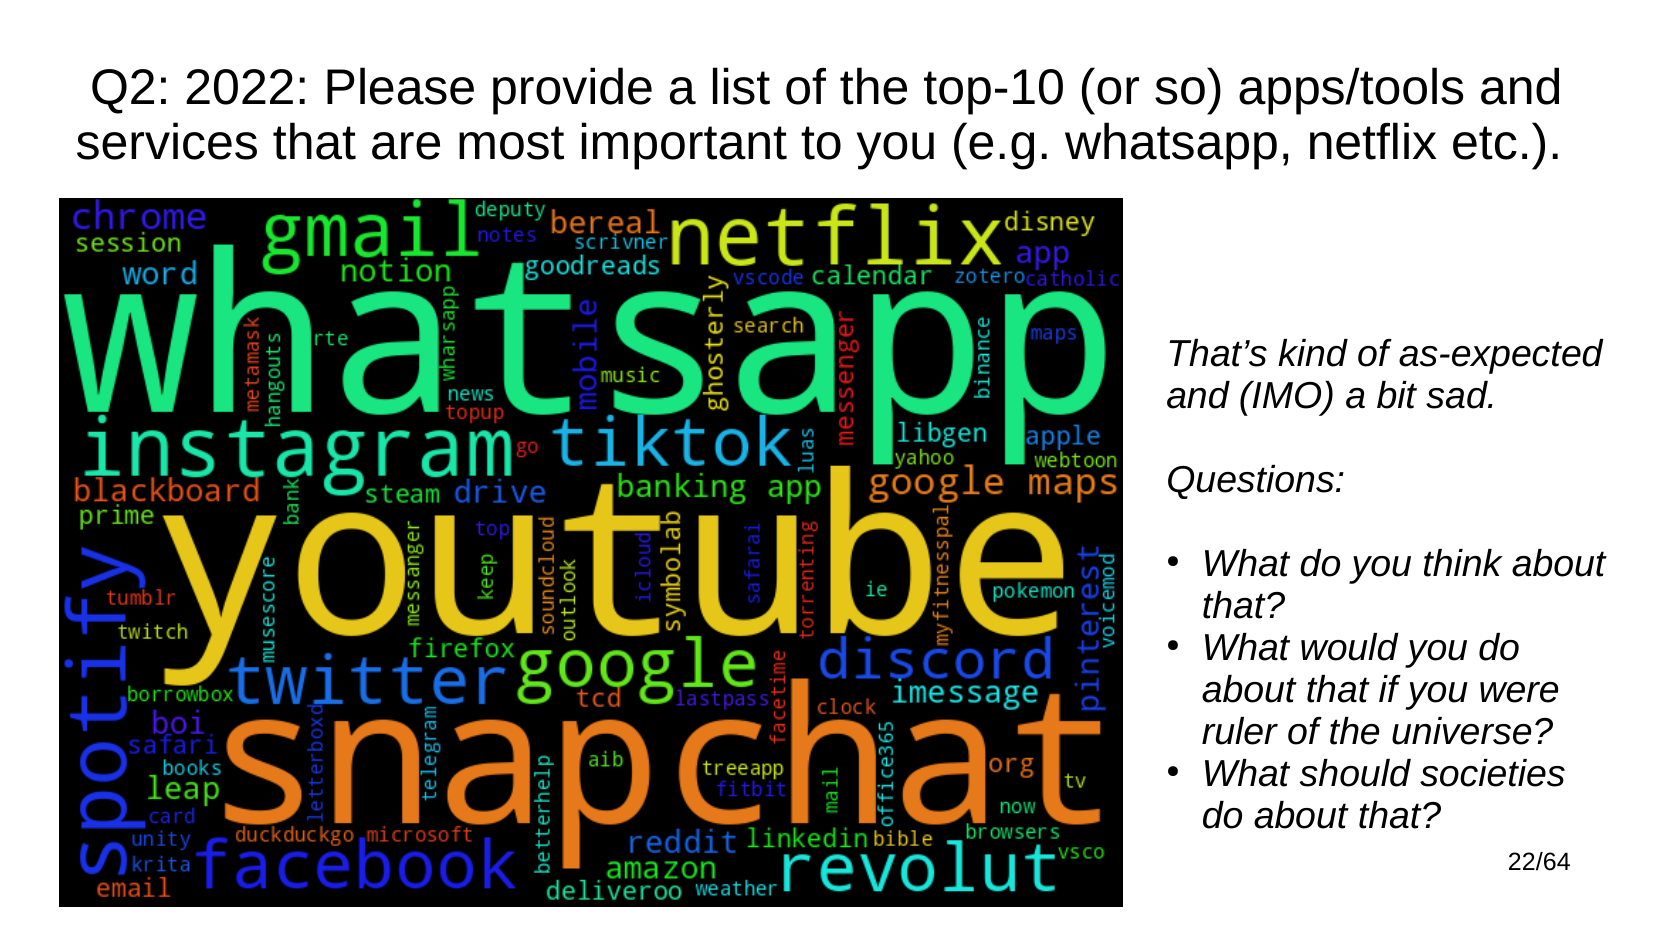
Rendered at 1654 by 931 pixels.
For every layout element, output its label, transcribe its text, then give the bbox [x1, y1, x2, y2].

title Q2: 2022: Please provide a list of the top-10 (or so) apps/tools and services that are most important to you (e.g. whatsapp, netflix etc.). [29, 31, 1625, 199]
text_box That’s kind of as-expected and (IMO) a bit sad. Questions: What do you think about that? What would you do about that if you were ruler of the universe? What should societies do about that? [1151, 324, 1625, 886]
picture [59, 198, 1123, 908]
